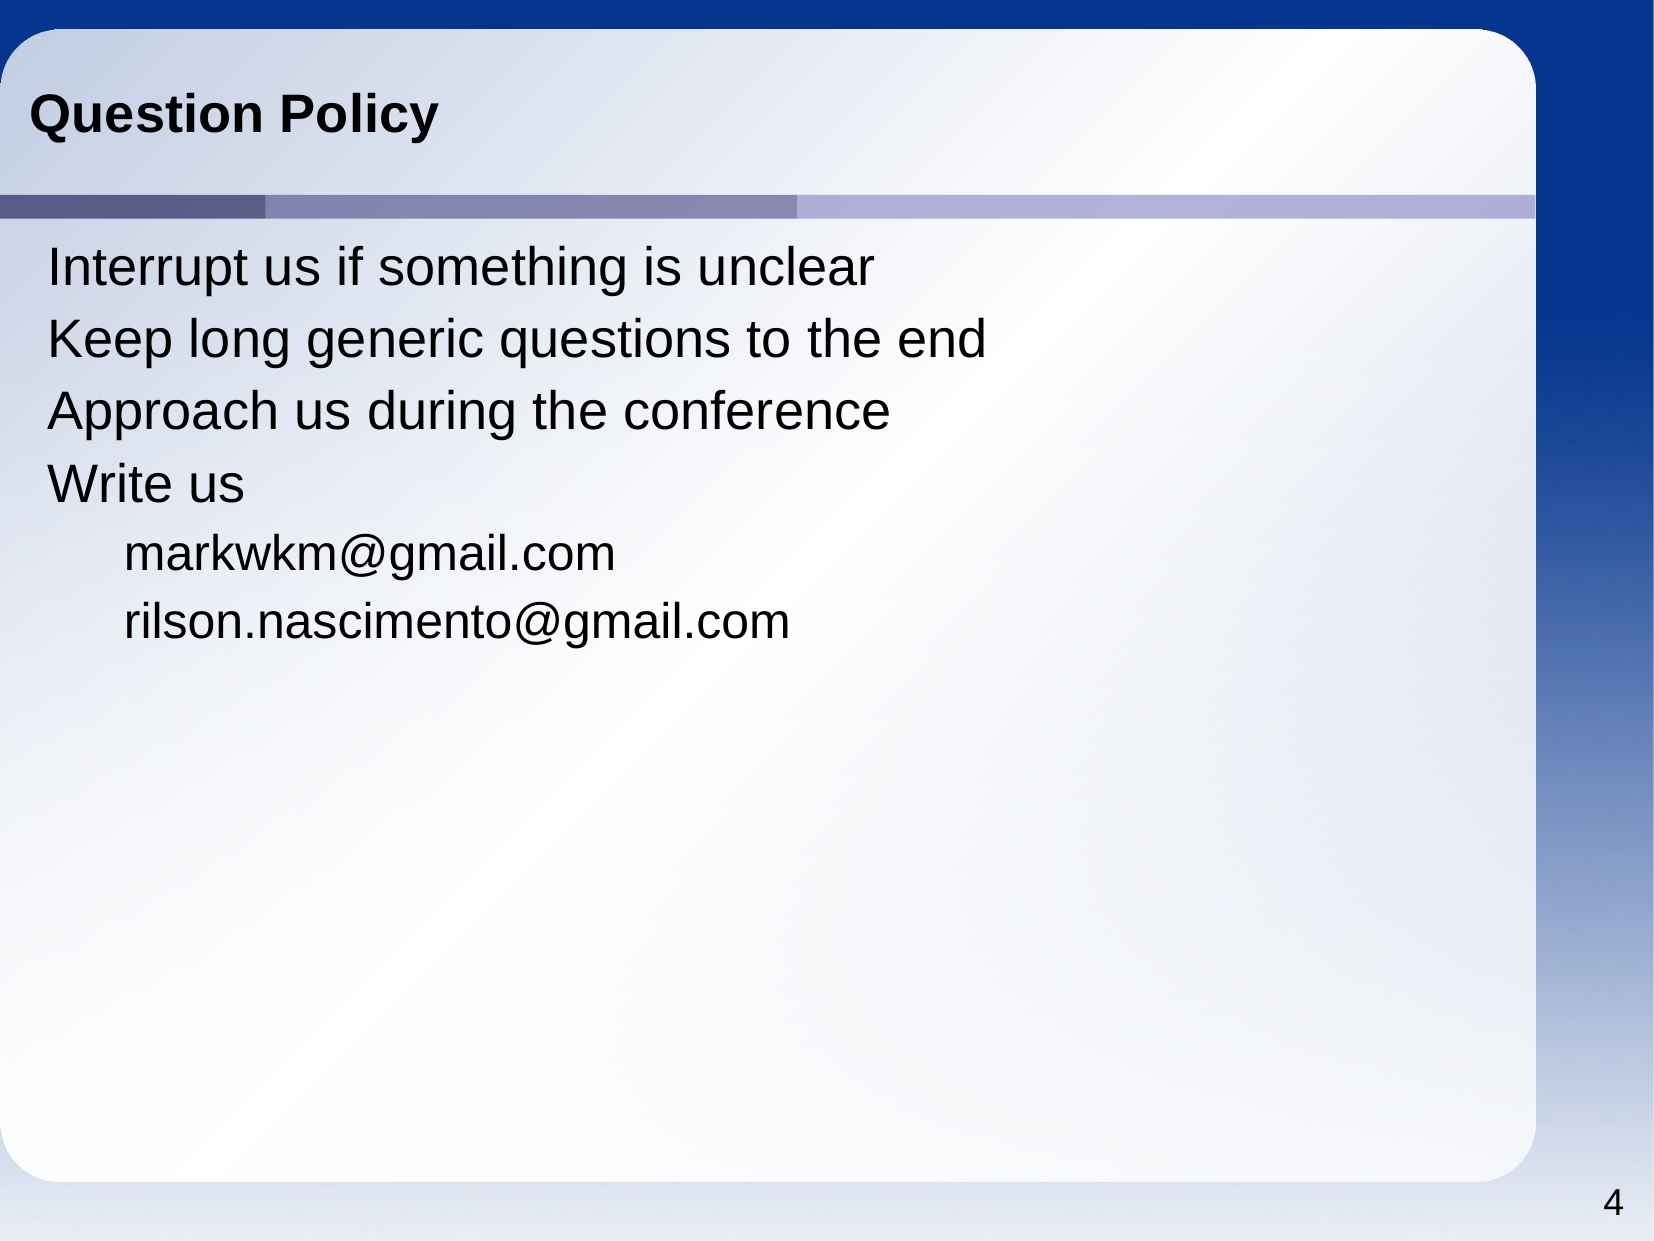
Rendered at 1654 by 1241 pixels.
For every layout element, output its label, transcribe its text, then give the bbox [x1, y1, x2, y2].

title Question Policy [29, 49, 1506, 178]
list Interrupt us if something is unclear Keep long generic questions to the end Approach us during the conference Write us markwkm@gmail.com rilson.nascimento@gmail.com [29, 236, 1506, 1152]
picture [0, 0, 1654, 1241]
